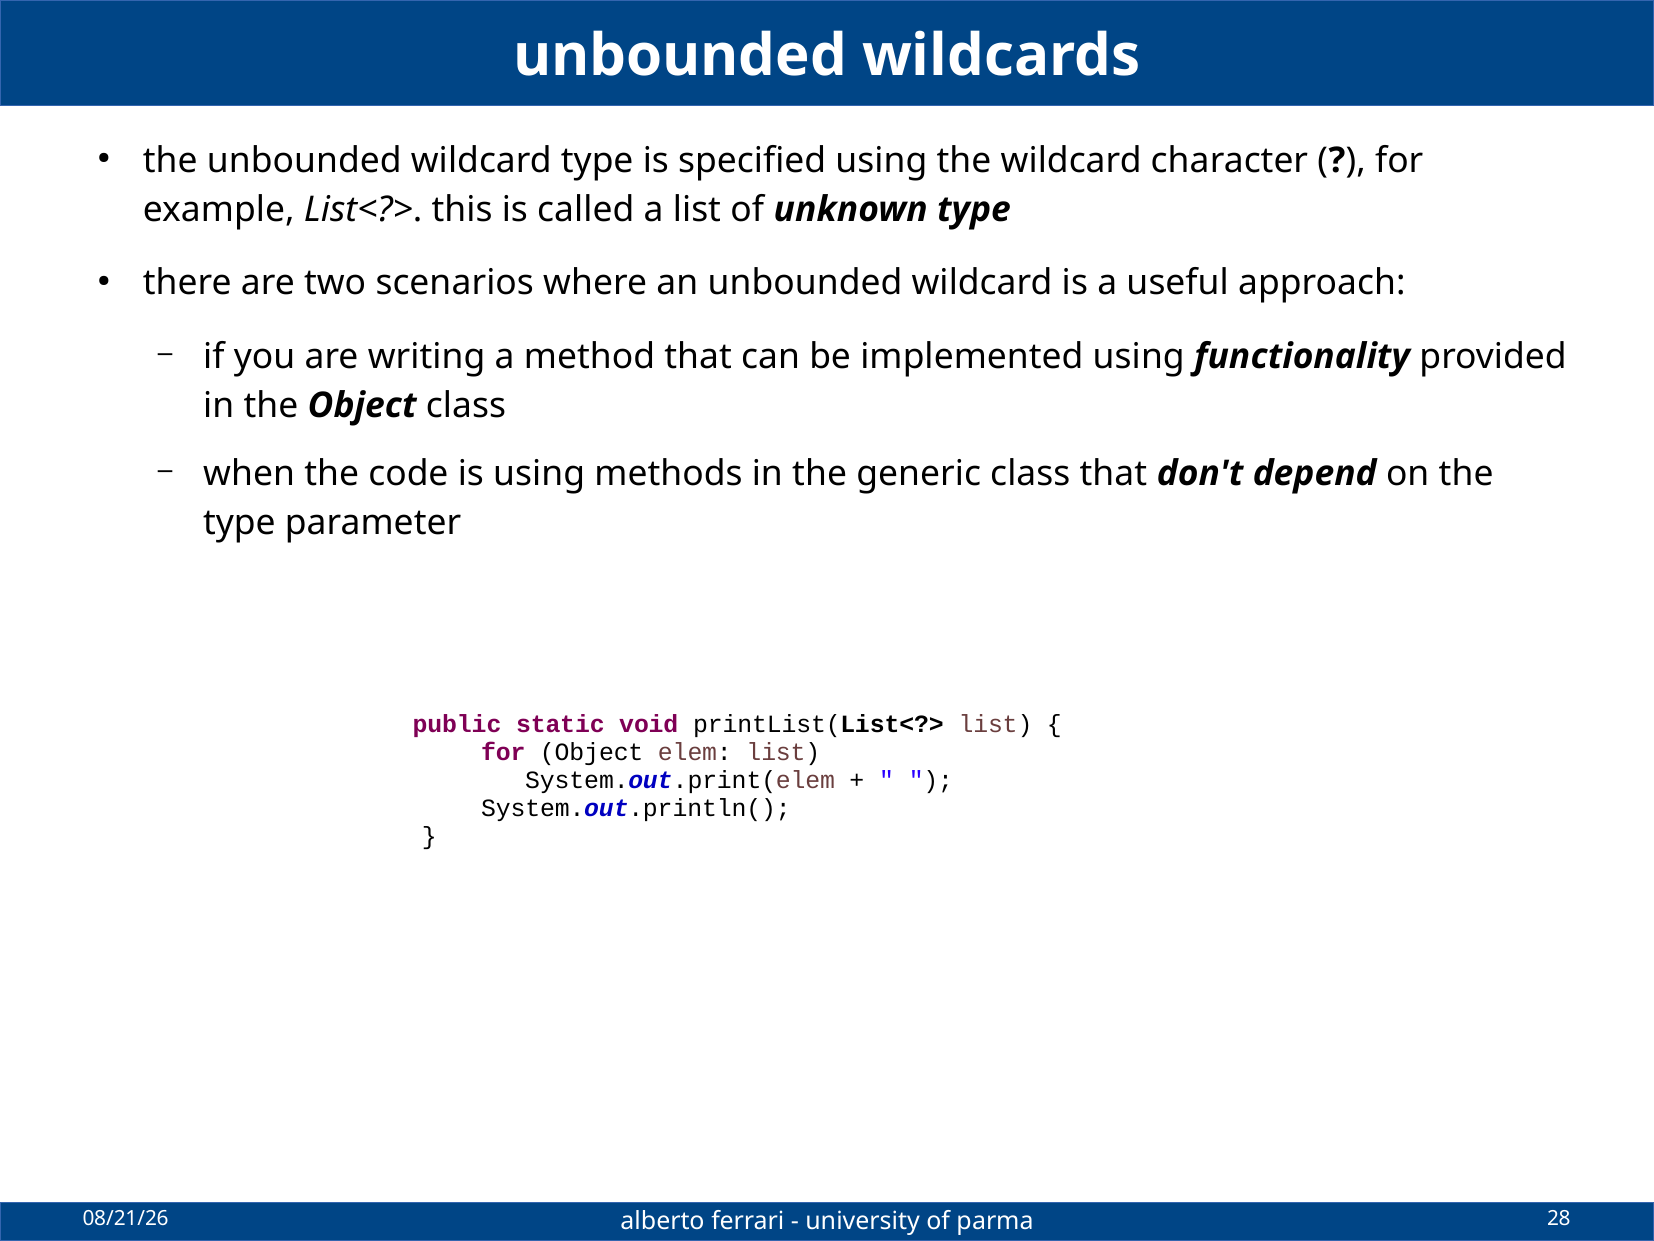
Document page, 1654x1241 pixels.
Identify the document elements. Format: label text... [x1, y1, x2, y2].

list the unbounded wildcard type is specified using the wildcard character (?), for example, List<?>. this is called a list of unknown type there are two scenarios where an unbounded wildcard is a useful approach: if you are writing a method that can be implemented using functionality provided in the Object class when the code is using methods in the generic class that don't depend on the type parameter public static void printList(List<?> list) { for (Object elem: list) System.out.print(elem + " "); System.out.println(); } [82, 135, 845, 855]
list [845, 135, 1572, 855]
title unbounded wildcards [0, 0, 1654, 106]
